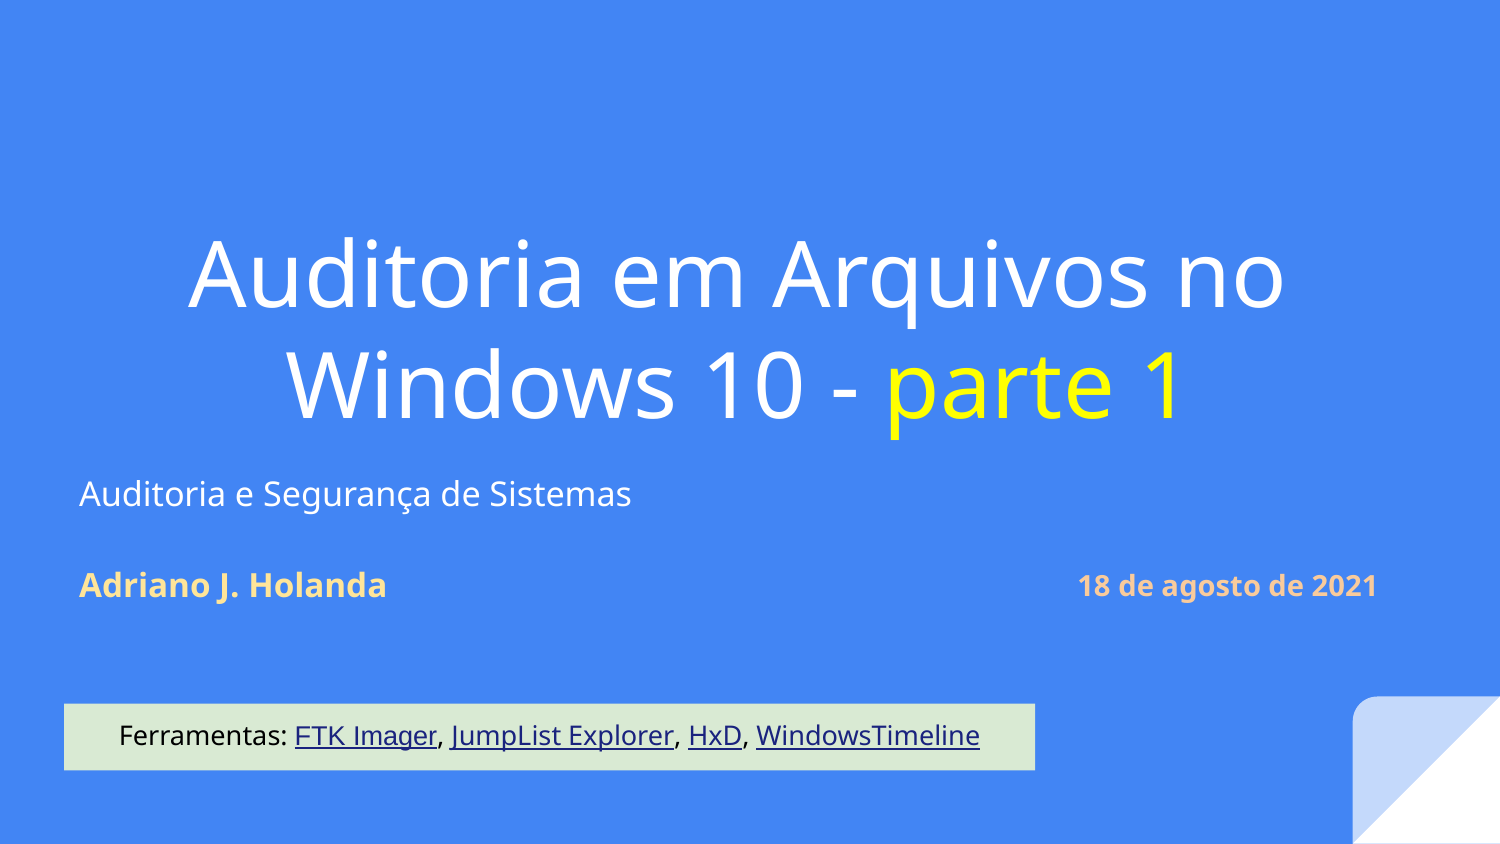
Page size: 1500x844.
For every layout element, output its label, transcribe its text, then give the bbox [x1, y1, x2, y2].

text_box Ferramentas: FTK Imager, JumpList Explorer, HxD, WindowsTimeline [64, 703, 1036, 771]
subtitle Auditoria e Segurança de Sistemas [64, 457, 1413, 529]
title Auditoria em Arquivos no Windows 10 - parte 1 [64, 199, 1413, 452]
text_box Adriano J. Holanda [64, 549, 529, 620]
text_box 18 de agosto de 2021 [1062, 551, 1413, 618]
